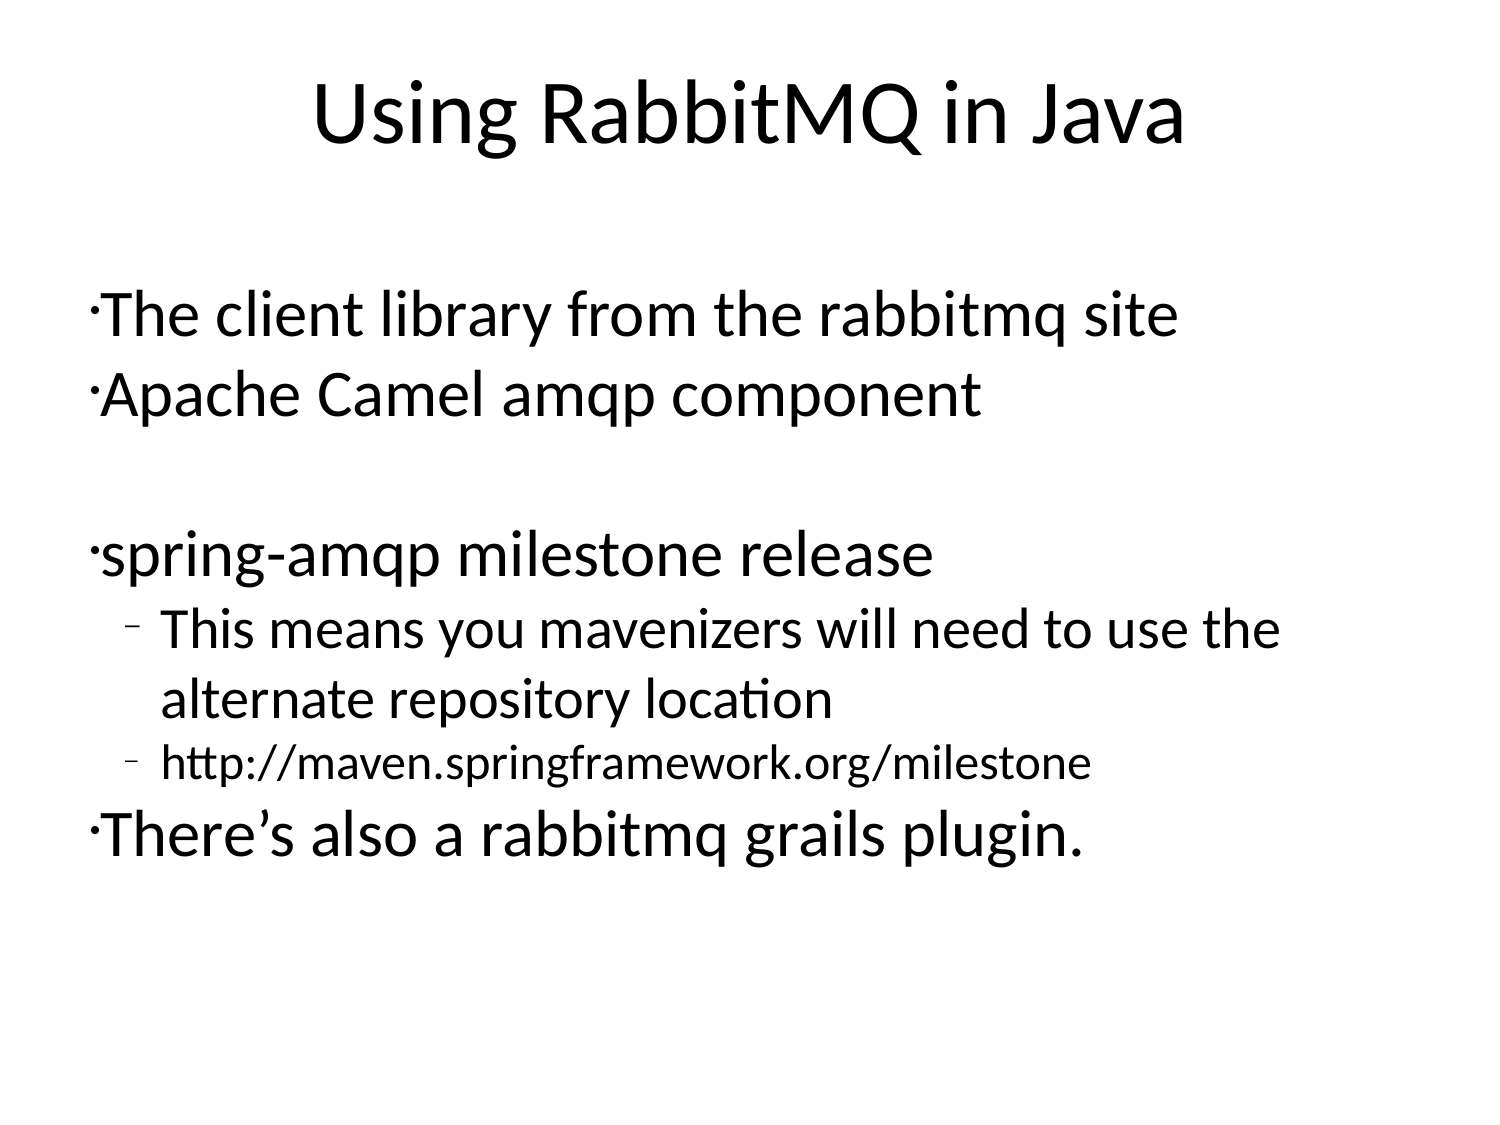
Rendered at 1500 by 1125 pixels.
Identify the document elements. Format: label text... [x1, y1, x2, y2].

text_box The client library from the rabbitmq site Apache Camel amqp component spring-amqp milestone release This means you mavenizers will need to use the alternate repository location http://maven.springframework.org/milestone There’s also a rabbitmq grails plugin. [75, 262, 1425, 1005]
text_box Using RabbitMQ in Java [75, 45, 1425, 233]
